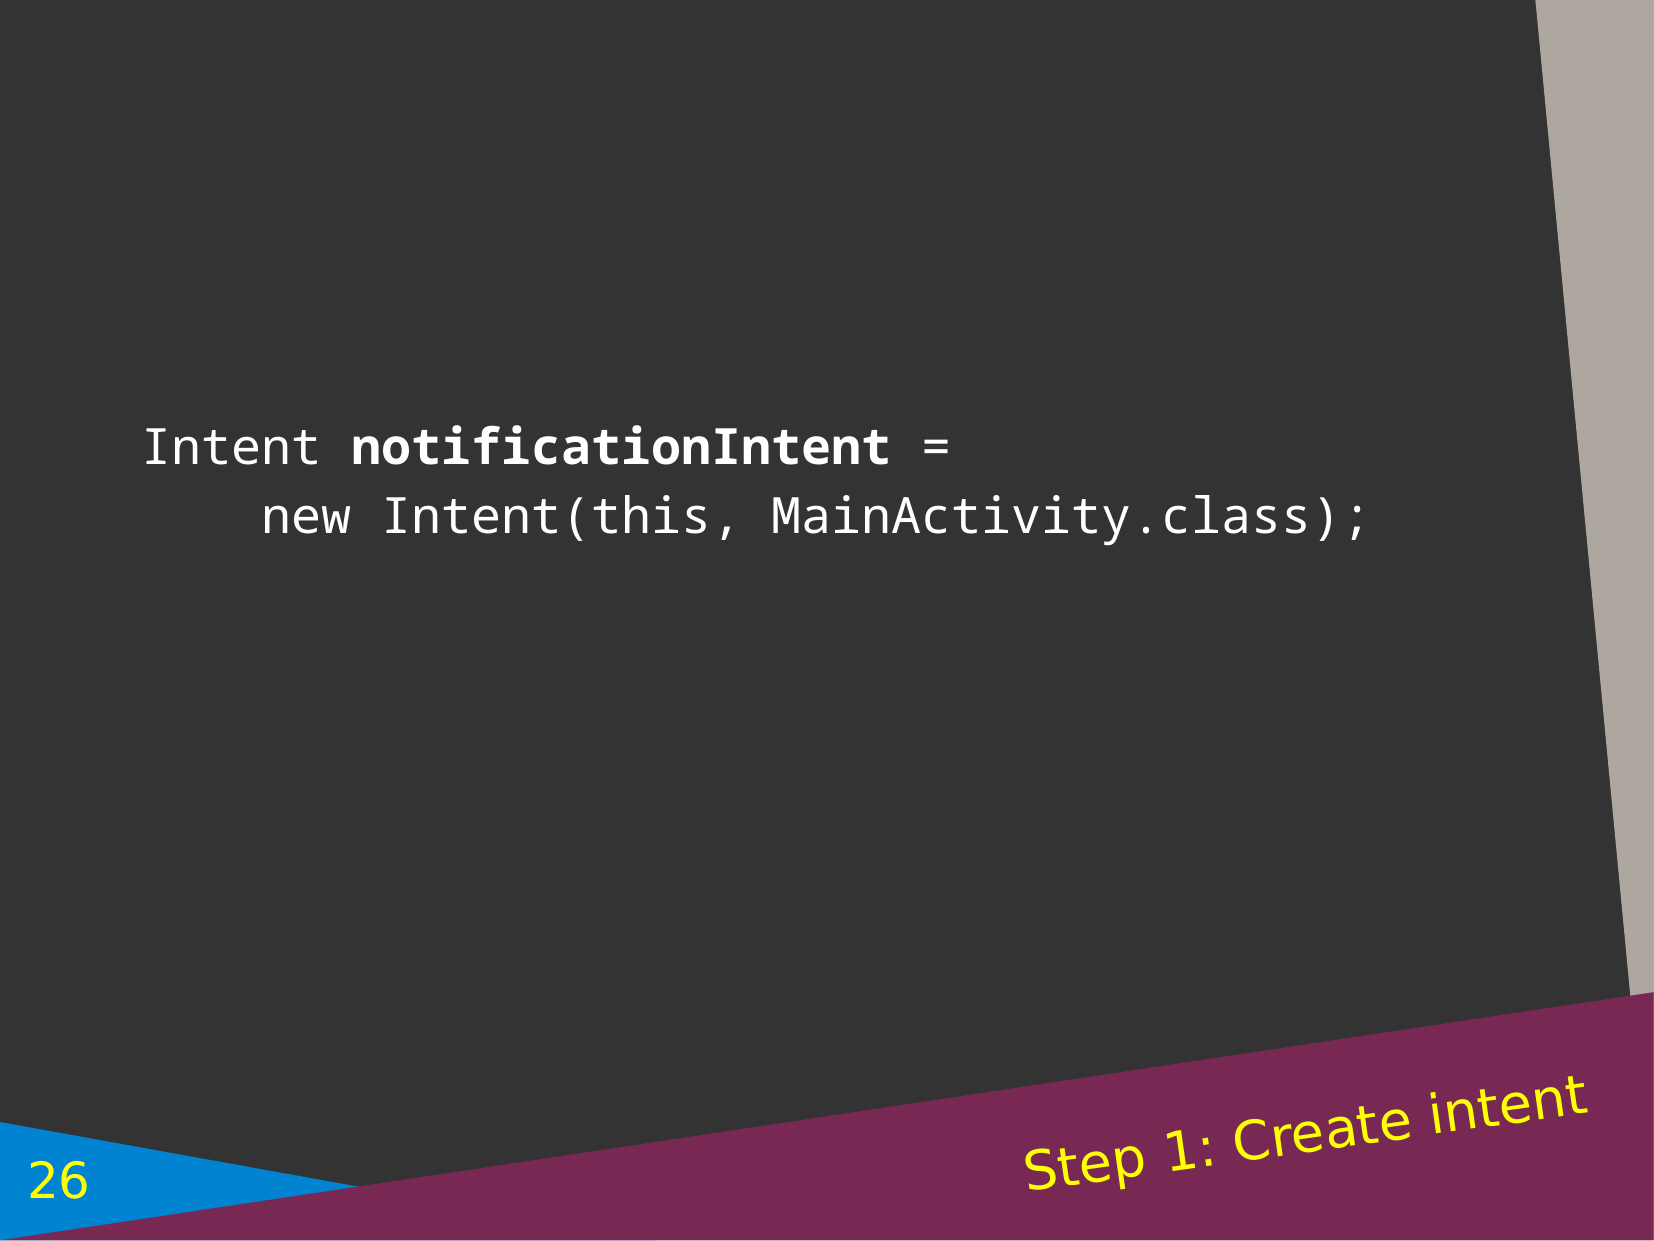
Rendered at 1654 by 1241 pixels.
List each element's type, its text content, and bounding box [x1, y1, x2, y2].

title Step 1: Create intent [956, 995, 1654, 1241]
text_box Intent notificationIntent = new Intent(this, MainActivity.class); [51, 330, 1469, 697]
